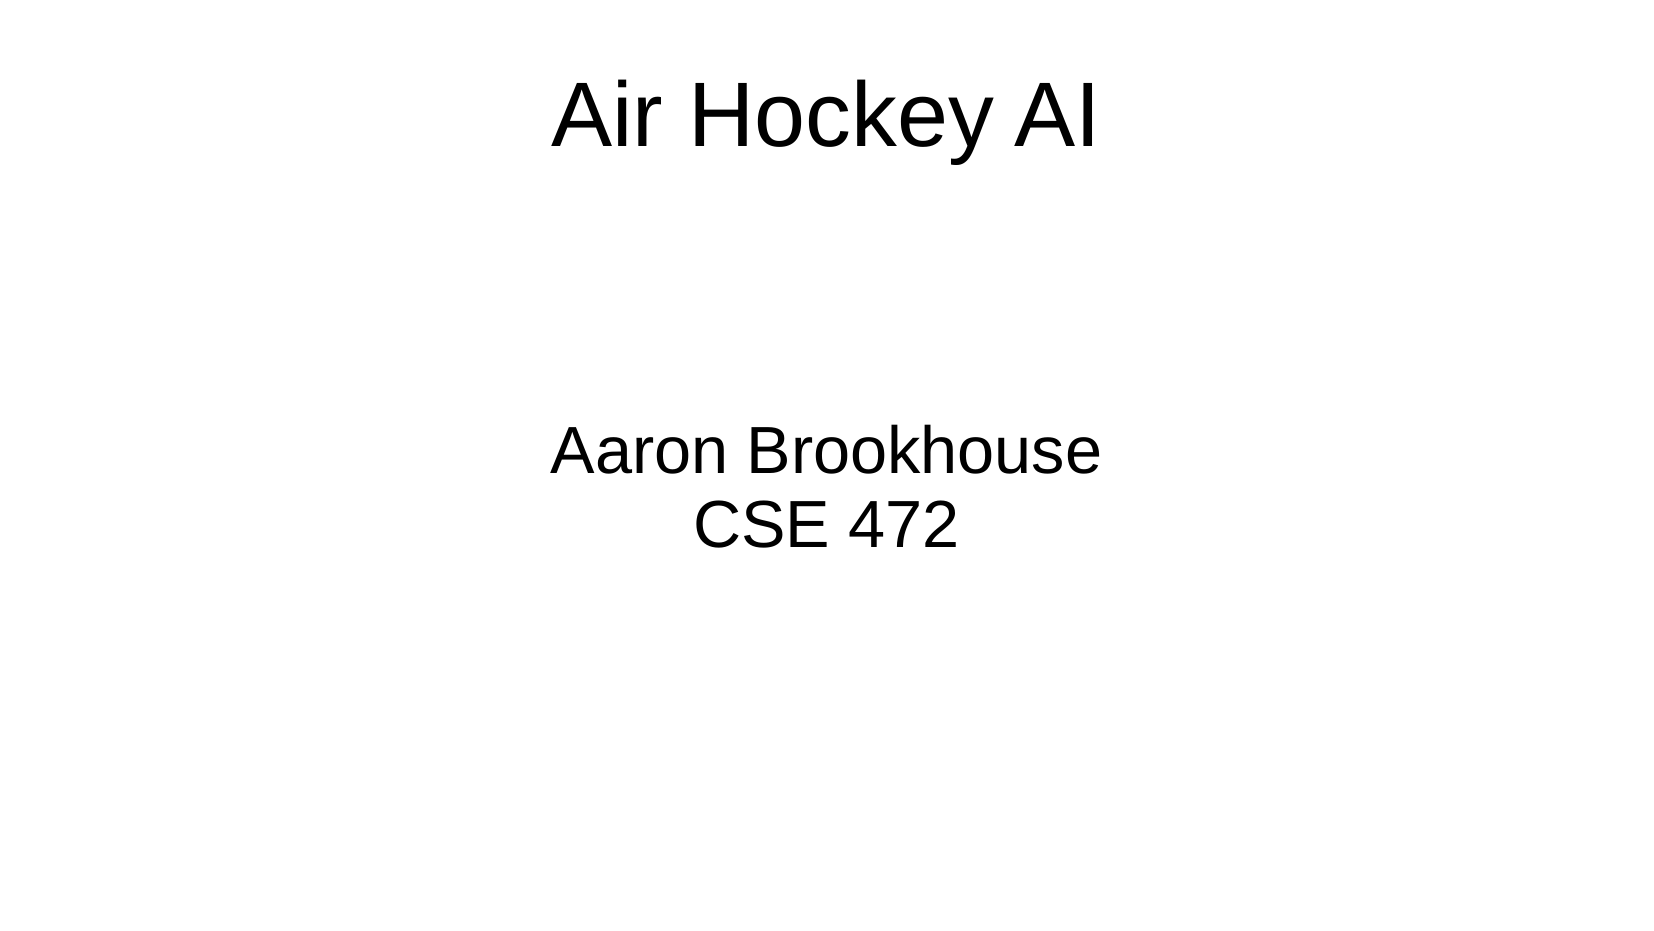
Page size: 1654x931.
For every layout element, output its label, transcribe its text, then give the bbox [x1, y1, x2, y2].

title Air Hockey AI [82, 37, 1571, 193]
subtitle Aaron Brookhouse CSE 472 [82, 217, 1571, 758]
